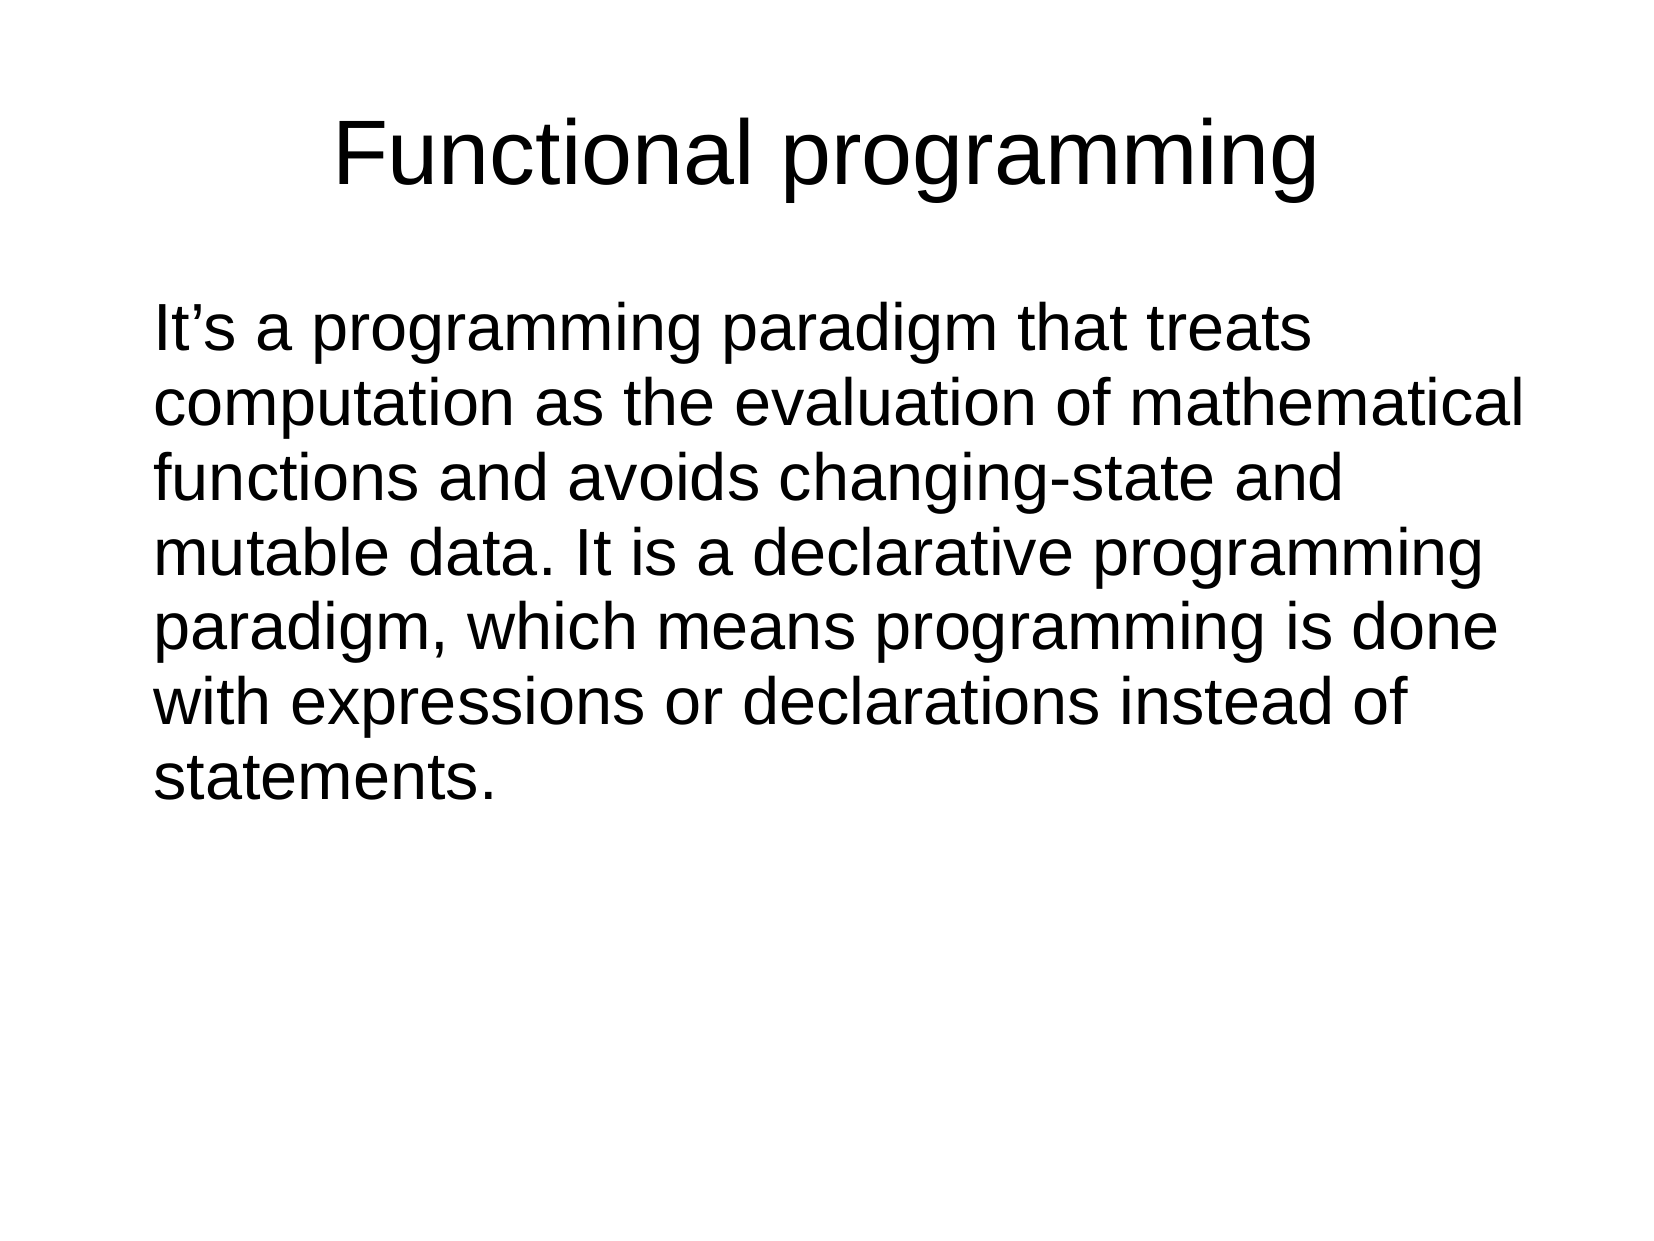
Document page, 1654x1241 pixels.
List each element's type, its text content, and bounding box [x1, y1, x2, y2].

title Functional programming [82, 49, 1571, 257]
list It’s a programming paradigm that treats computation as the evaluation of mathematical functions and avoids changing-state and mutable data. It is a declarative programming paradigm, which means programming is done with expressions or declarations instead of statements. [82, 290, 1571, 1010]
